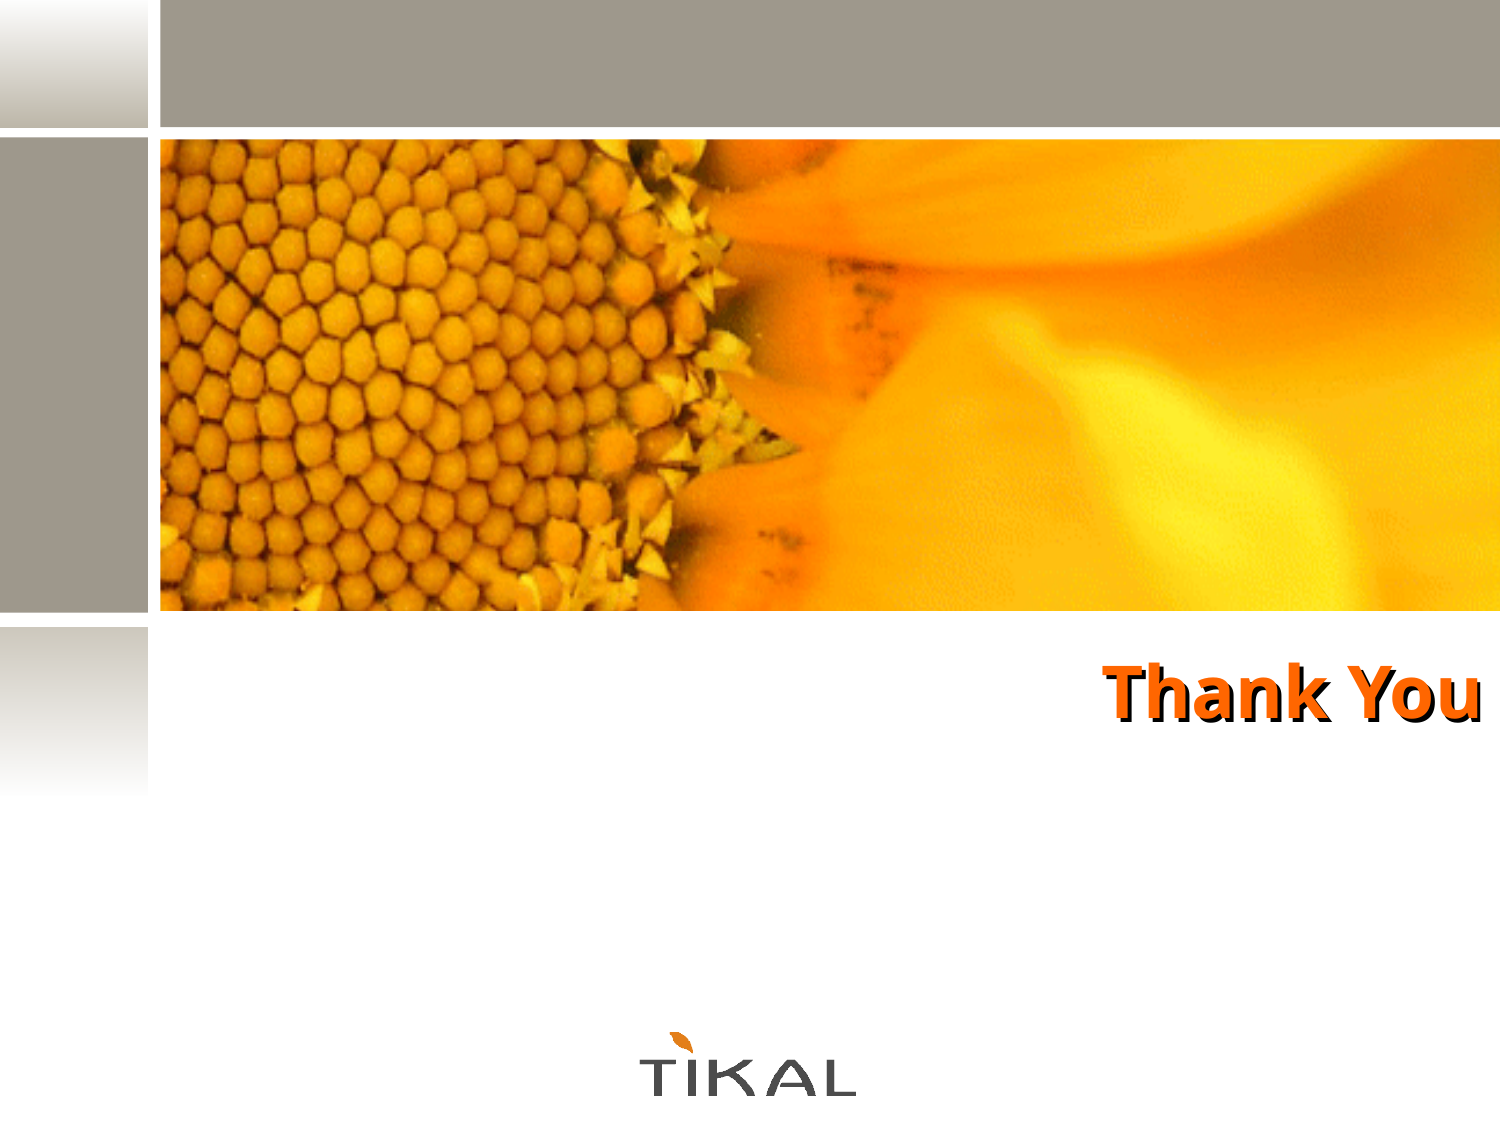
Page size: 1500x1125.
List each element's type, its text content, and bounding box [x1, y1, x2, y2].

picture [160, 139, 1500, 611]
picture [622, 1003, 873, 1124]
title Thank You [160, 612, 1498, 876]
